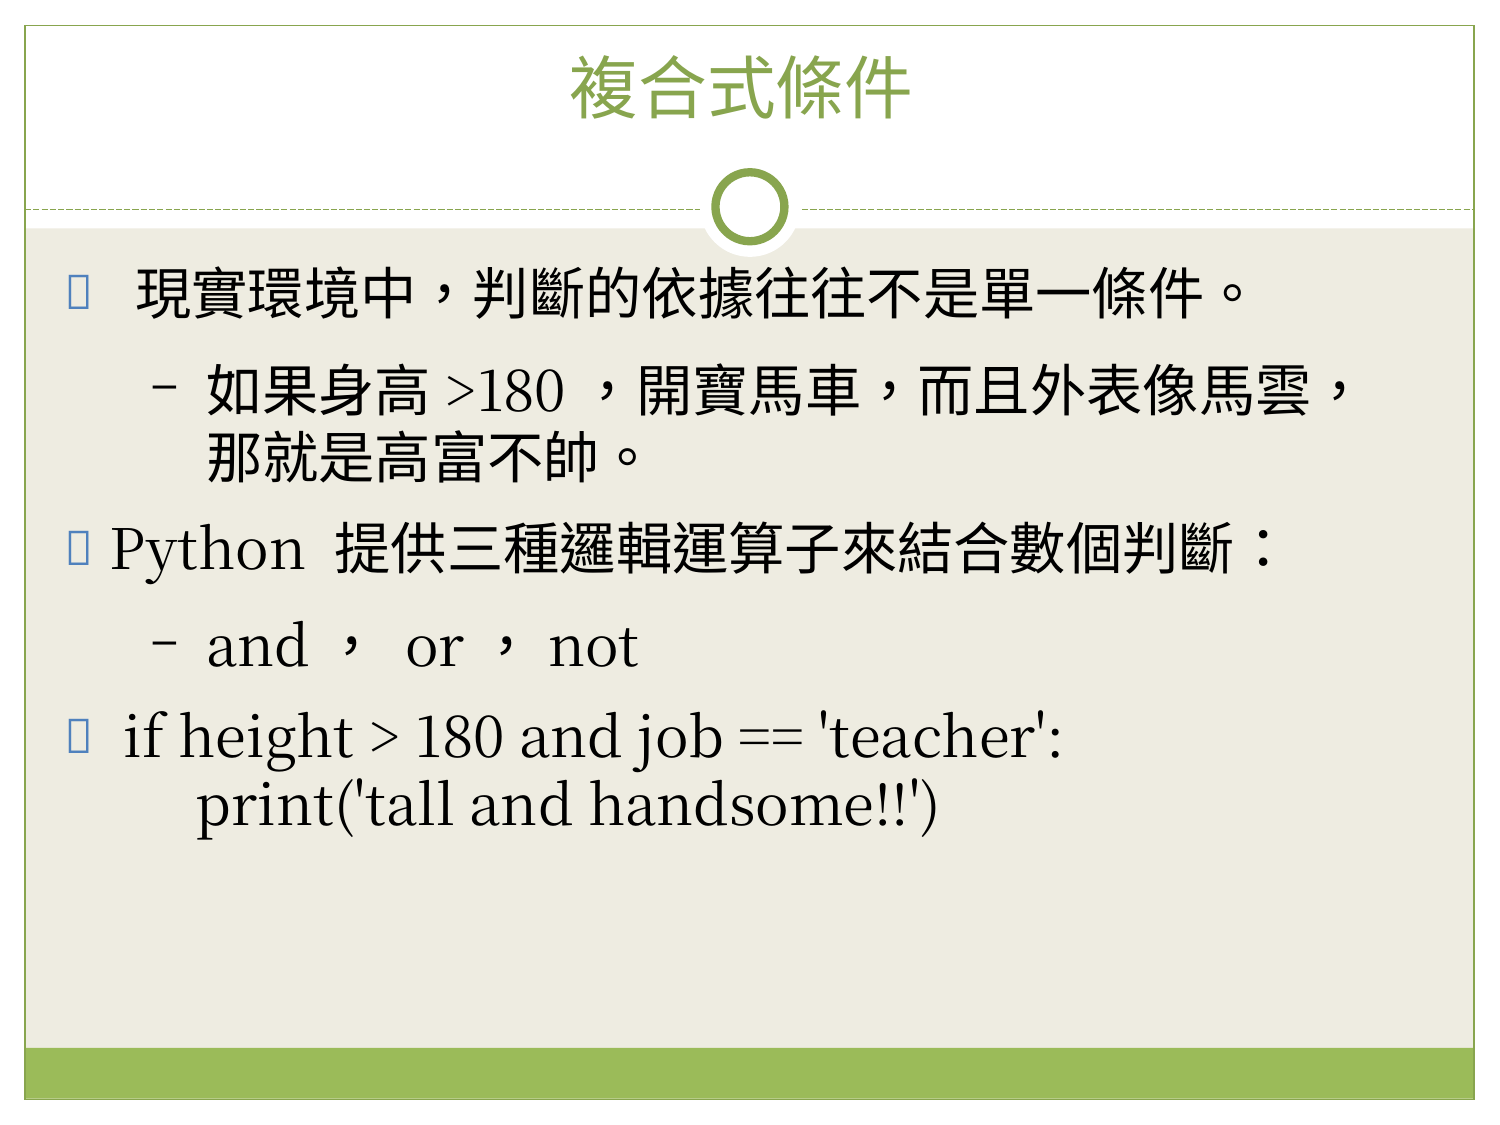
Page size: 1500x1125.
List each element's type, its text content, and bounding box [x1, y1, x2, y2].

title 複合式條件 [49, 37, 1450, 162]
list 現實環境中，判斷的依據往往不是單一條件。 如果身高>180，開寶馬車，而且外表像馬雲， 那就是高富不帥。 Python 提供三種邏輯運算子來結合數個判斷： and， or，not if height > 180 and job == 'teacher': print('tall and handsome!!') [49, 250, 1430, 1001]
